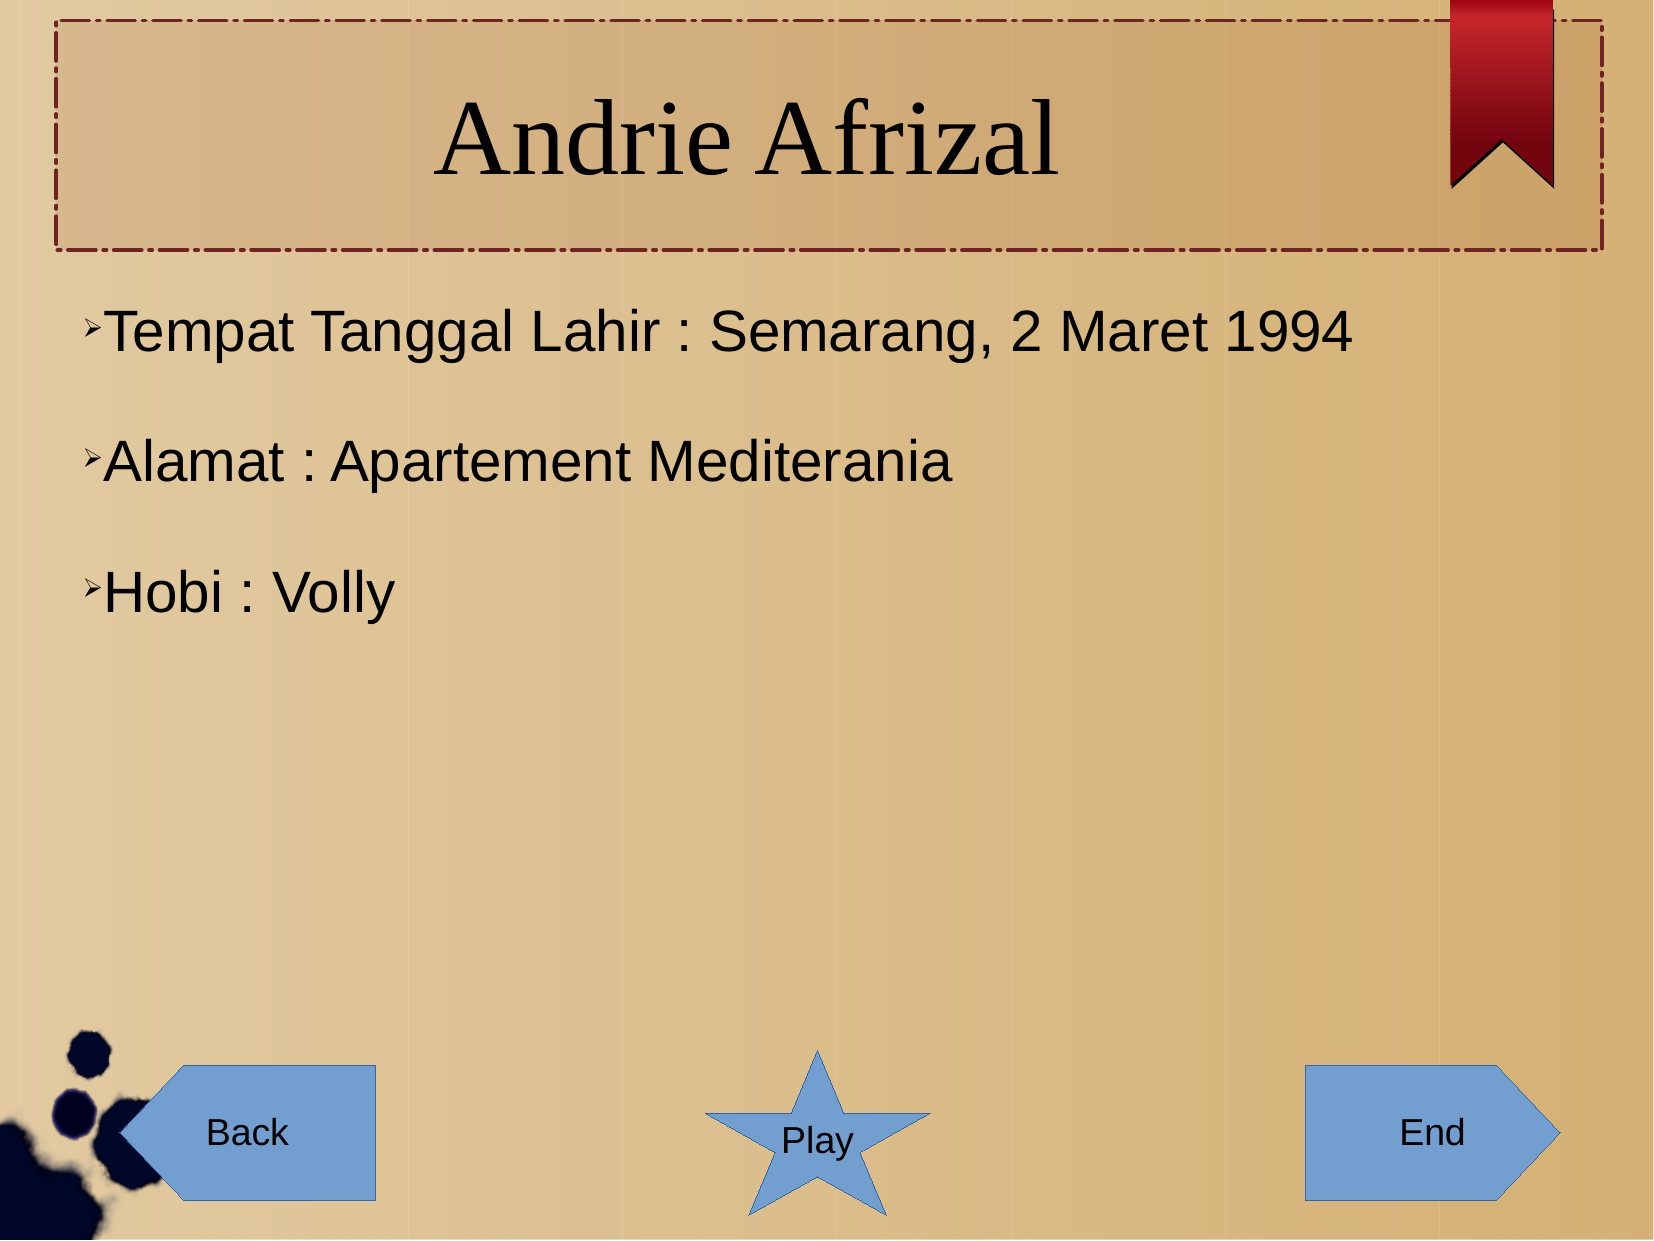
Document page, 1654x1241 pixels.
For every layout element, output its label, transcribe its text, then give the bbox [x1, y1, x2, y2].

text_box Play [705, 1050, 931, 1216]
text_box End [1305, 1065, 1561, 1201]
subtitle Tempat Tanggal Lahir : Semarang, 2 Maret 1994 Alamat : Apartement Mediterania Hobi : Volly [82, 299, 1571, 1019]
text_box Back [119, 1065, 376, 1201]
title Andrie Afrizal [82, 47, 1412, 229]
